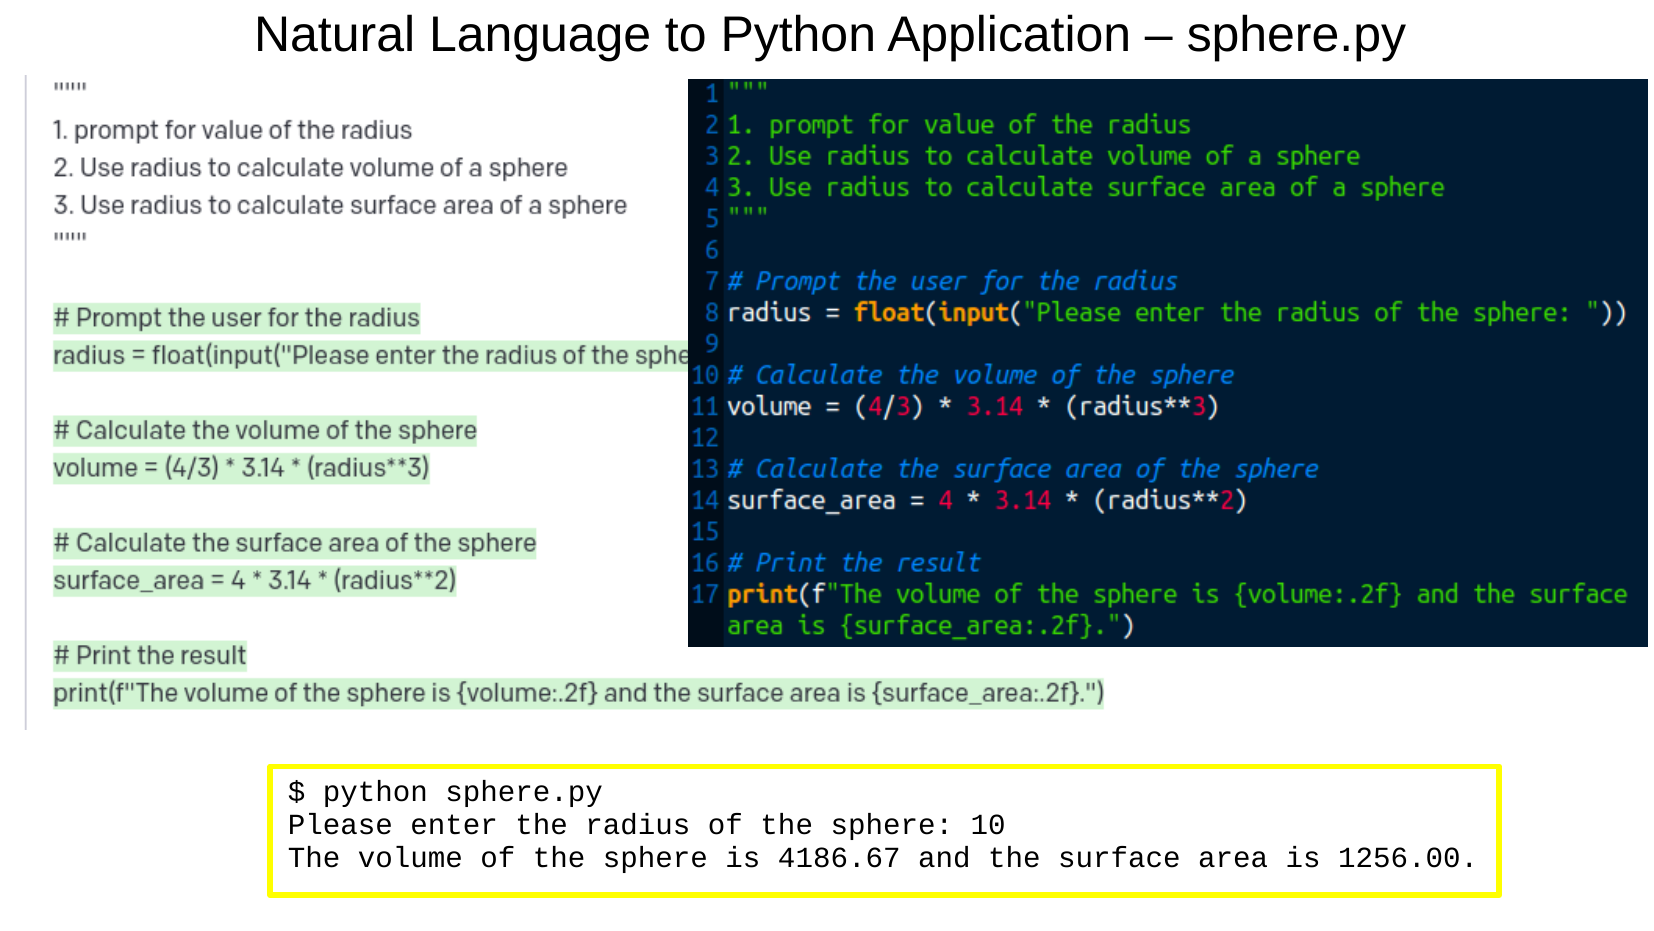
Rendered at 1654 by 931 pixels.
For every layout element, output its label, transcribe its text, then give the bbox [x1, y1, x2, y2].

picture [19, 75, 1648, 730]
text_box $ python sphere.py Please enter the radius of the sphere: 10 The volume of the sphere is 4186.67 and the surface area is 1256.00. [270, 766, 1500, 896]
title Natural Language to Python Application – sphere.py [41, 0, 1620, 68]
